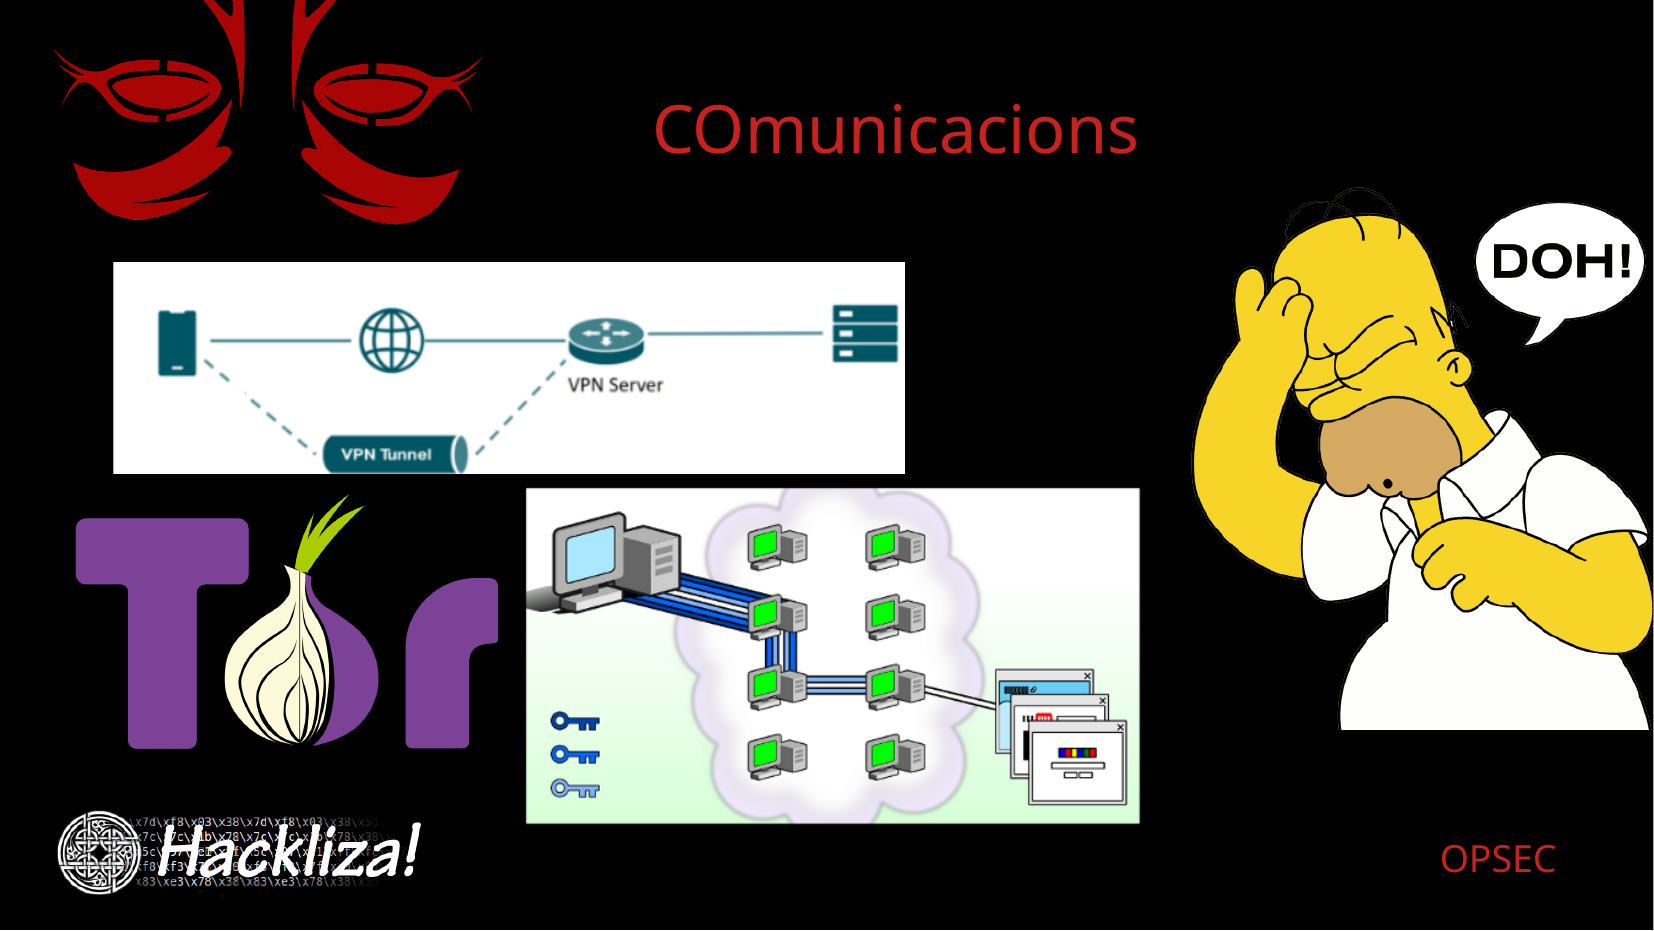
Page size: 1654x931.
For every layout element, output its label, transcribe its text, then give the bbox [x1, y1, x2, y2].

picture [37, 804, 440, 901]
picture [50, 0, 483, 226]
picture [112, 262, 905, 474]
picture [525, 487, 1141, 826]
picture [1191, 187, 1654, 731]
picture [75, 493, 499, 751]
text_box COmunicacions [637, 75, 1317, 188]
text_box OPSEC [1425, 825, 1613, 877]
